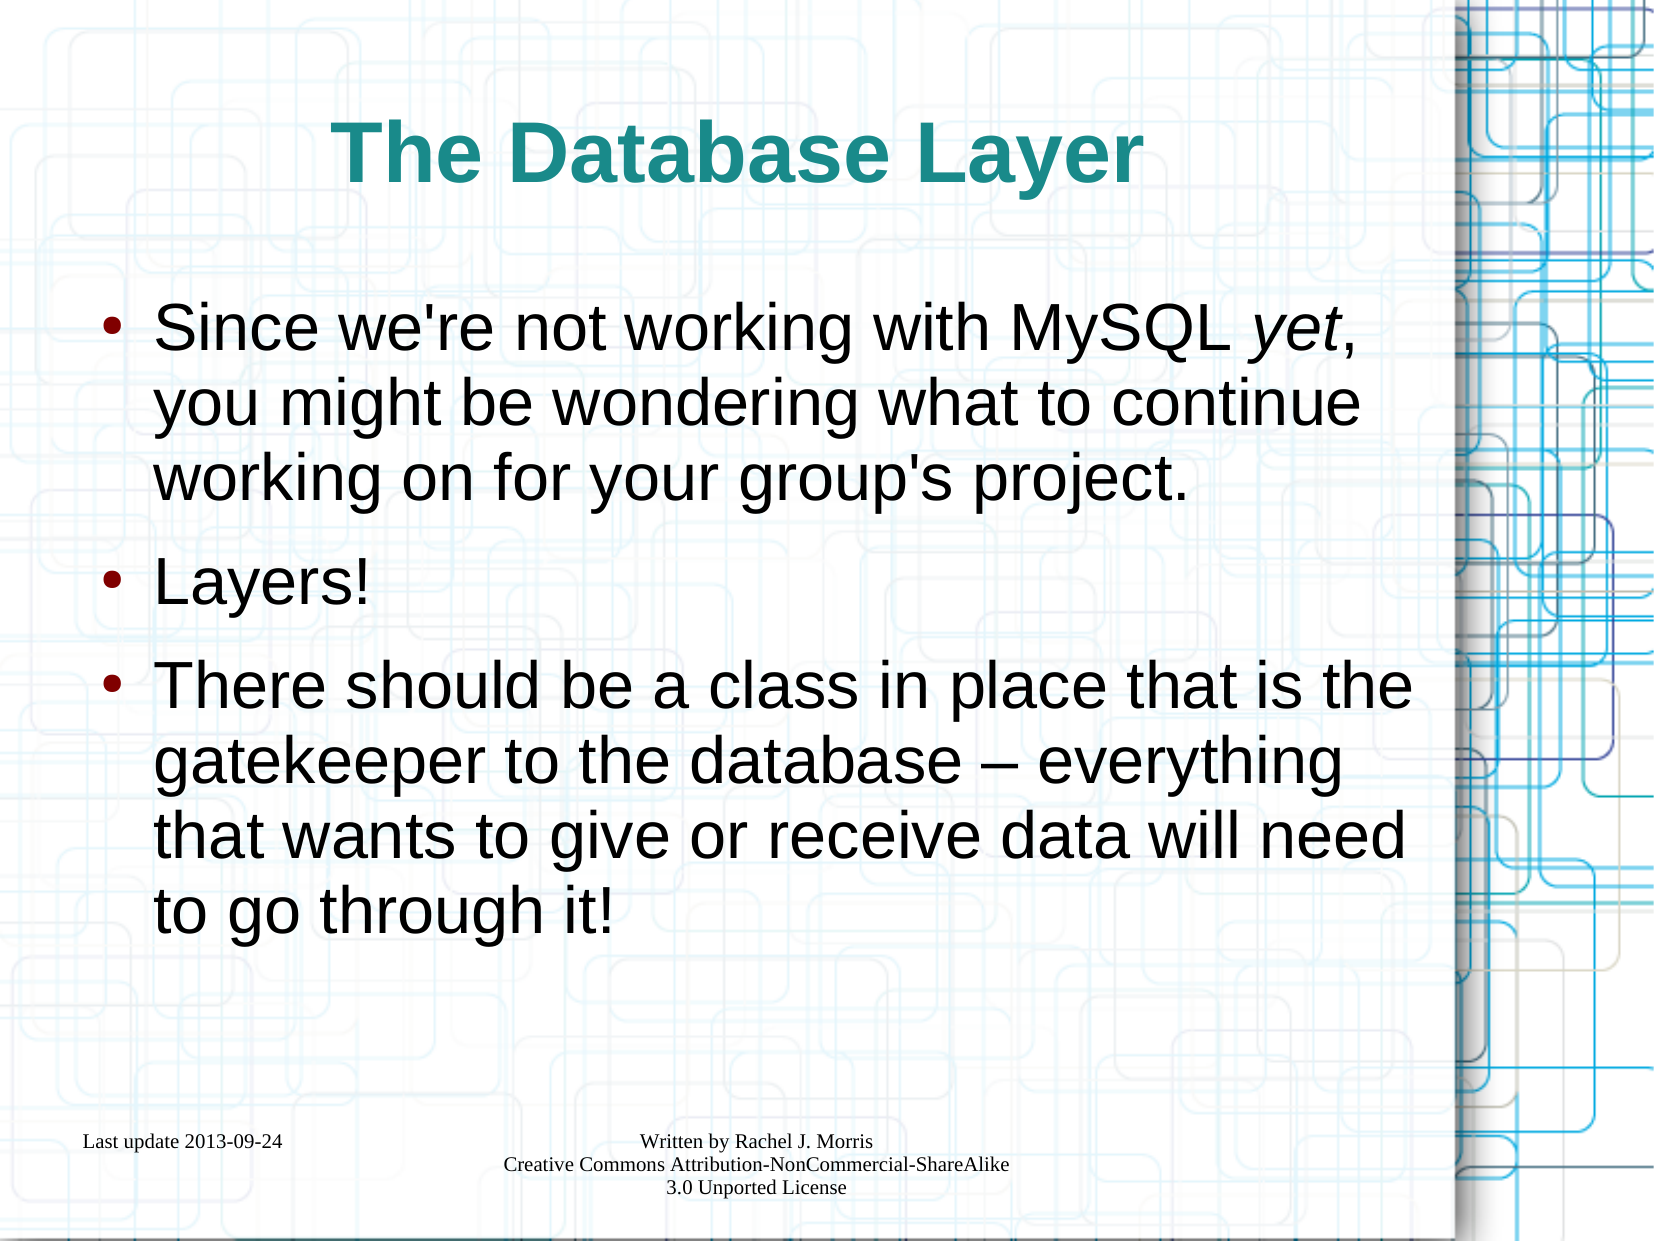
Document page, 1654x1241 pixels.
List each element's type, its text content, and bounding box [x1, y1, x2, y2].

picture [0, 0, 1654, 1241]
list Since we're not working with MySQL yet, you might be wondering what to continue working on for your group's project. Layers! There should be a class in place that is the gatekeeper to the database – everything that wants to give or receive data will need to go through it! [82, 290, 1418, 1010]
title The Database Layer [59, 49, 1418, 257]
